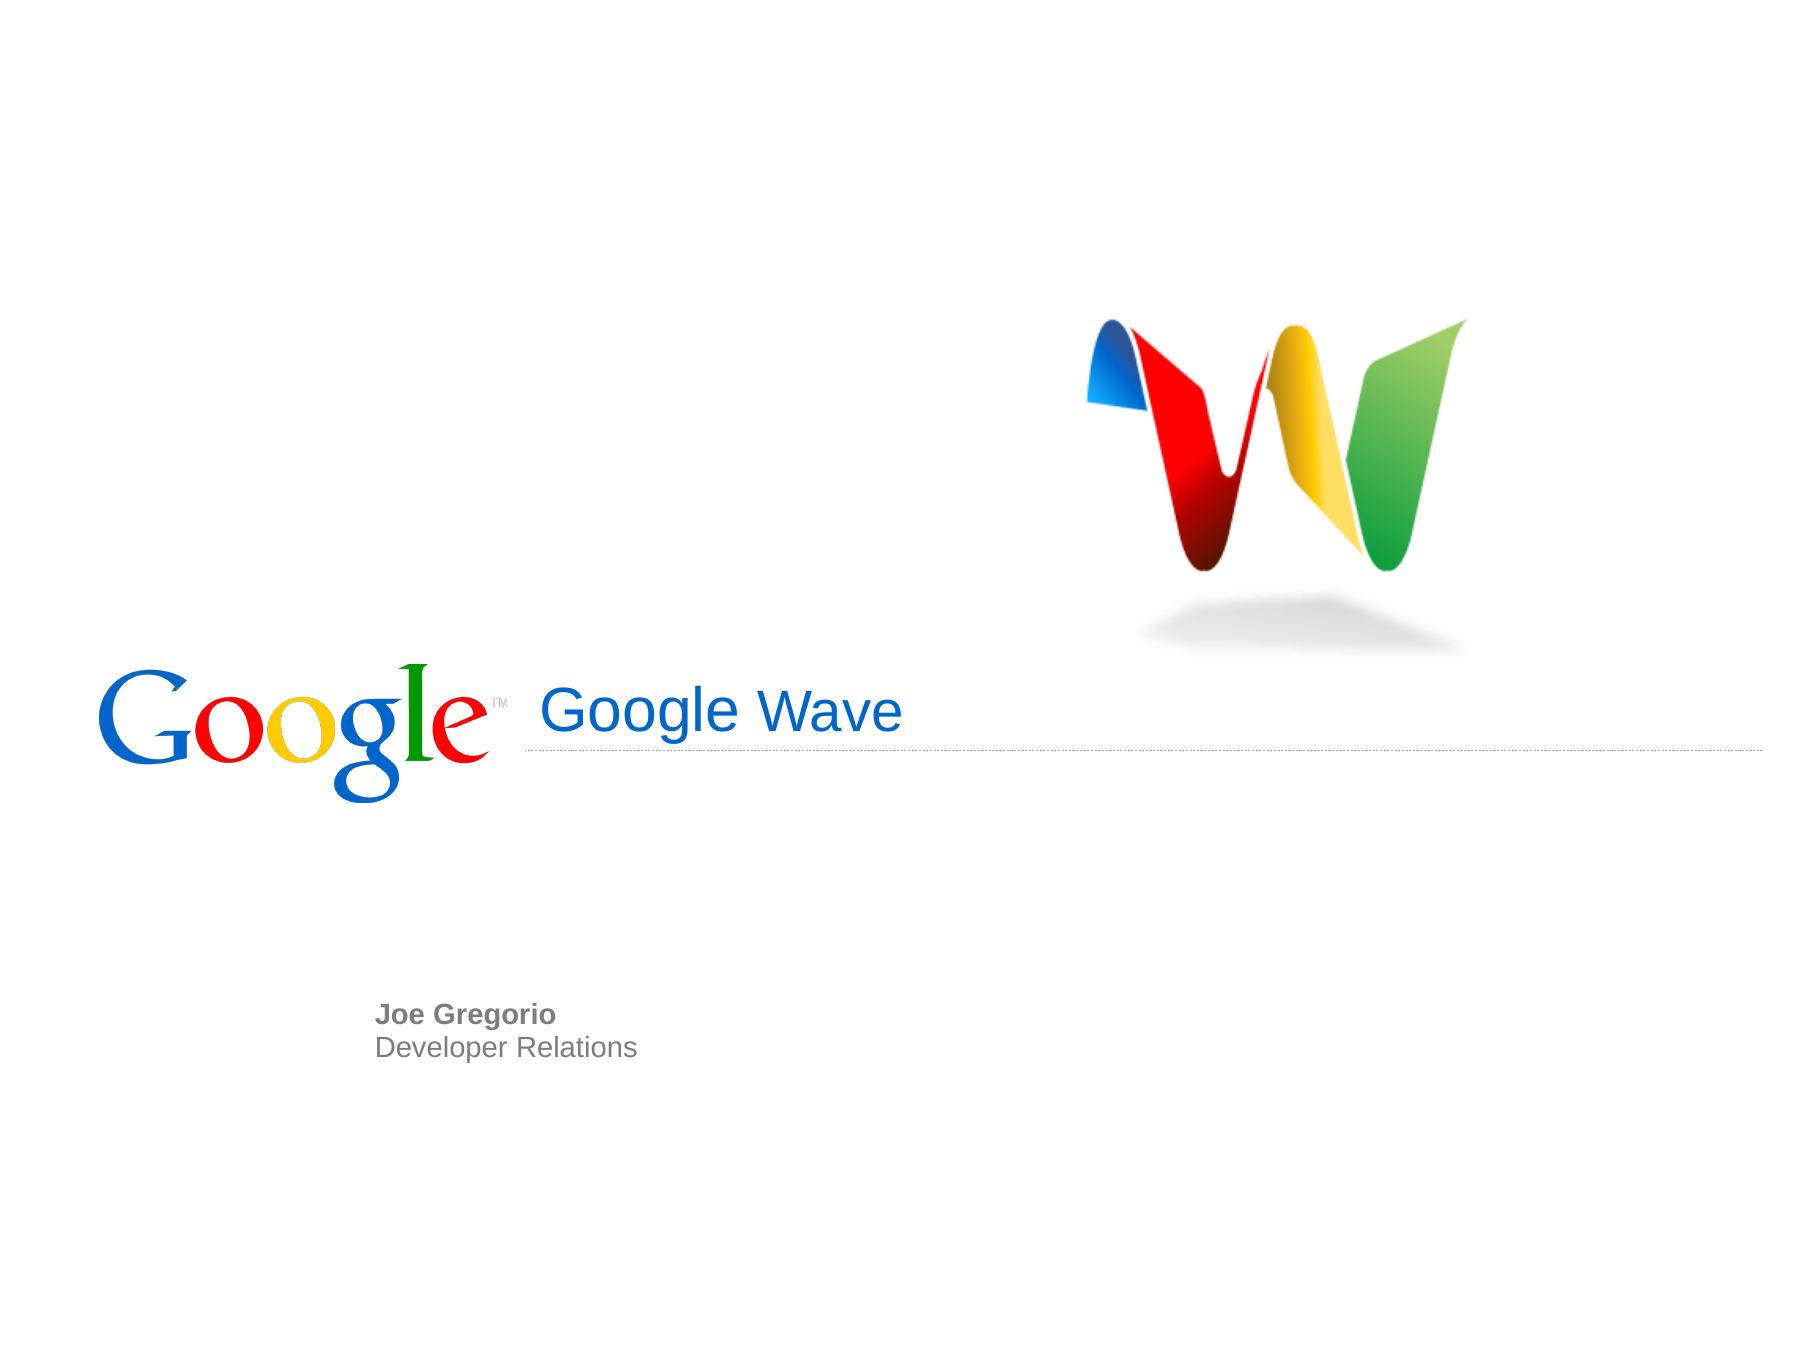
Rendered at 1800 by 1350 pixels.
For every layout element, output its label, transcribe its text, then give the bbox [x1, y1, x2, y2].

picture [99, 664, 507, 803]
picture [1080, 269, 1483, 704]
title Google Wave [539, 539, 1751, 752]
text_box Joe Gregorio Developer Relations [360, 990, 721, 1072]
